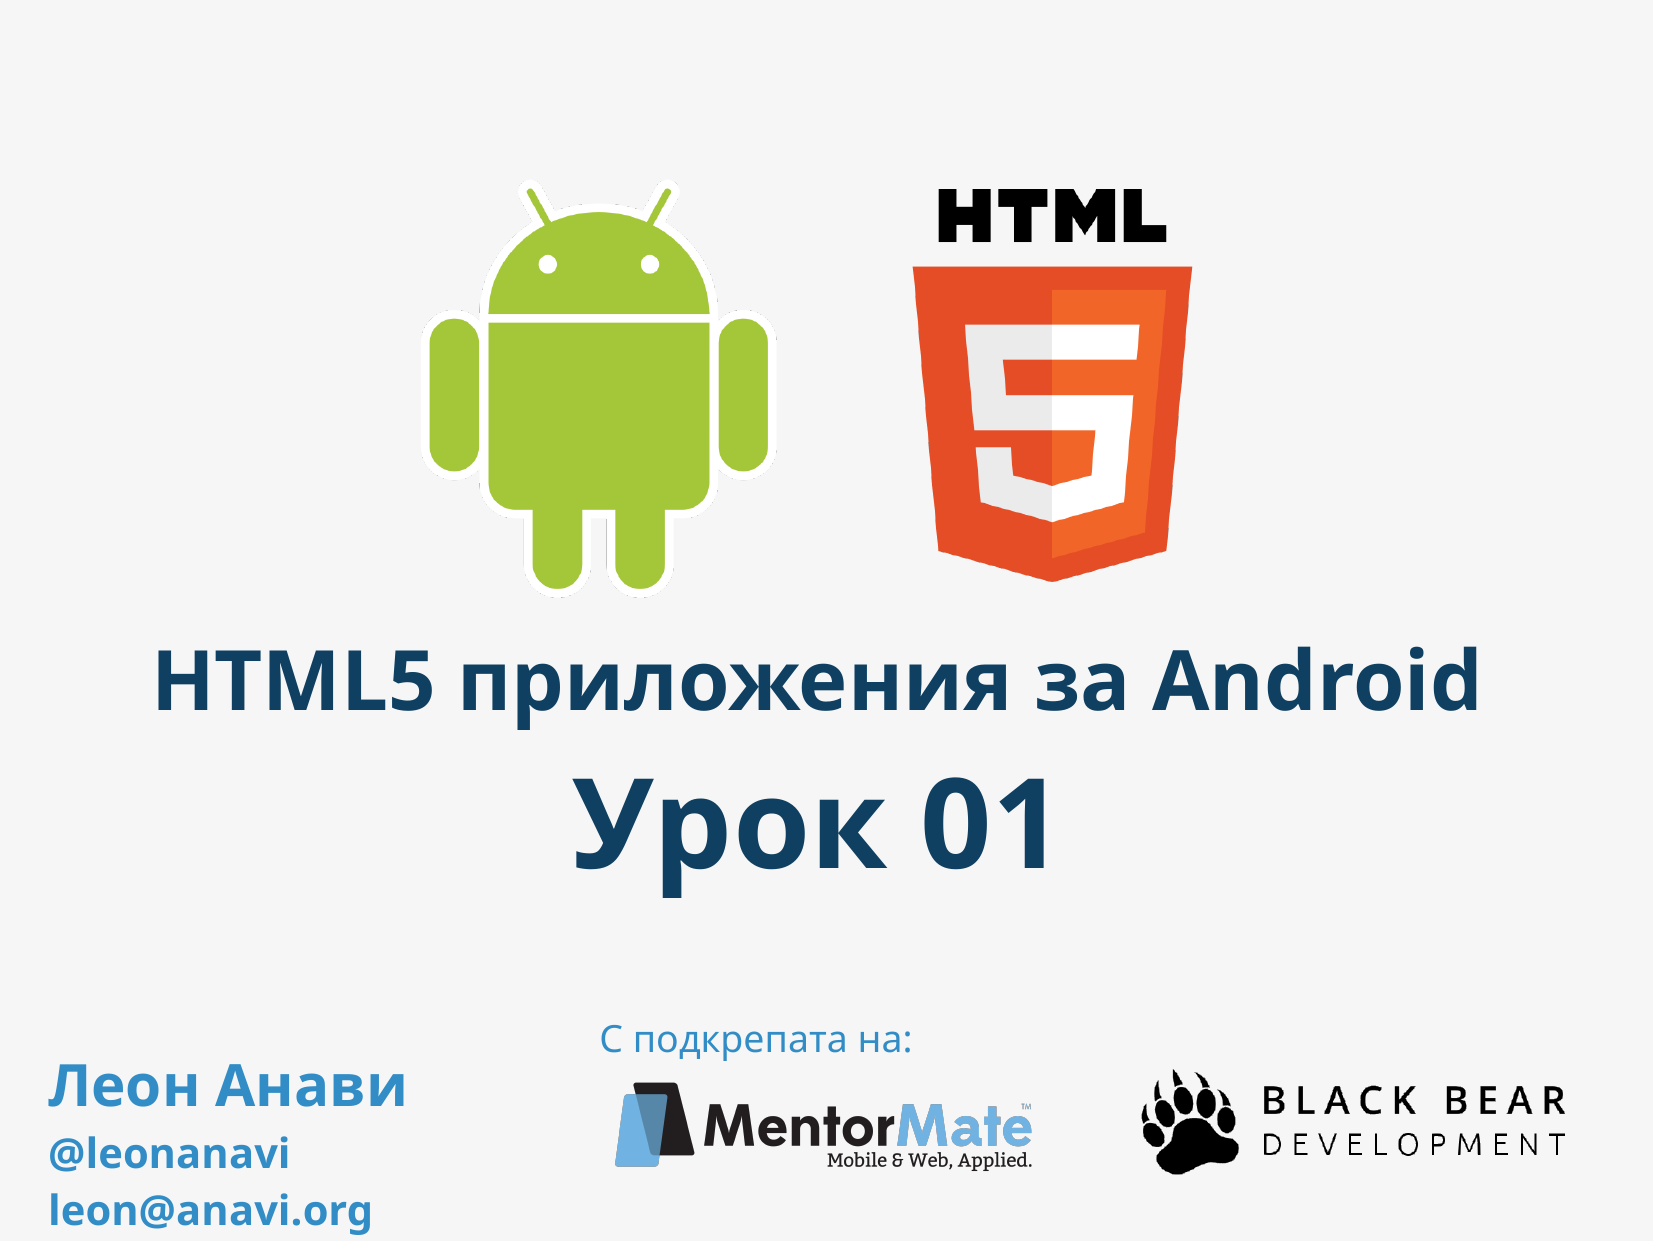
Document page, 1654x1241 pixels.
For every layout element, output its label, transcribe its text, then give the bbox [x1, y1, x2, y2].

picture [1121, 1042, 1585, 1201]
title HTML5 приложения за Android Урок 01 [105, 553, 1531, 973]
text_box Леон Анави @leonanavi leon@anavi.org [33, 1037, 409, 1219]
picture [610, 1077, 1036, 1176]
picture [420, 179, 777, 598]
text_box С подкрепата на: [584, 1005, 912, 1064]
picture [855, 189, 1249, 582]
